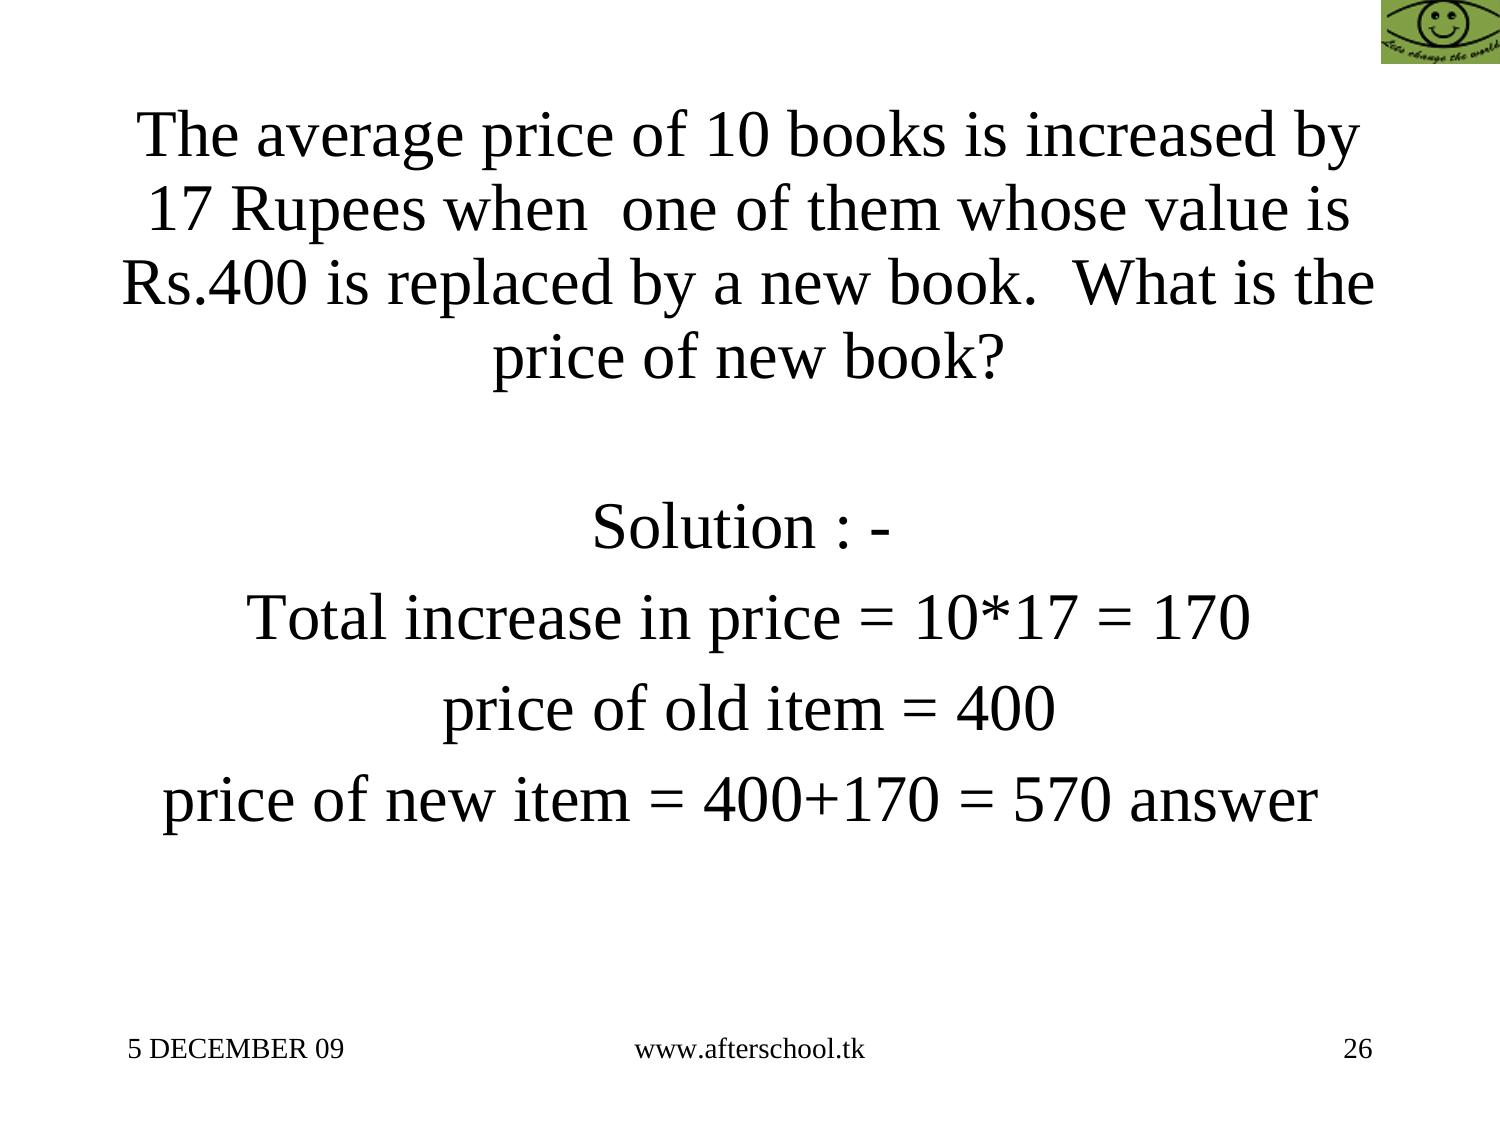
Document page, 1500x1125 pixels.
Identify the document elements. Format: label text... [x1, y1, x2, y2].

subtitle Solution : - Total increase in price = 10*17 = 170 price of old item = 400 price of new item = 400+170 = 570 answer [112, 332, 1388, 993]
title The average price of 10 books is increased by 17 Rupees when one of them whose value is Rs.400 is replaced by a new book. What is the price of new book? [112, 0, 1388, 332]
picture [1388, 0, 1500, 64]
